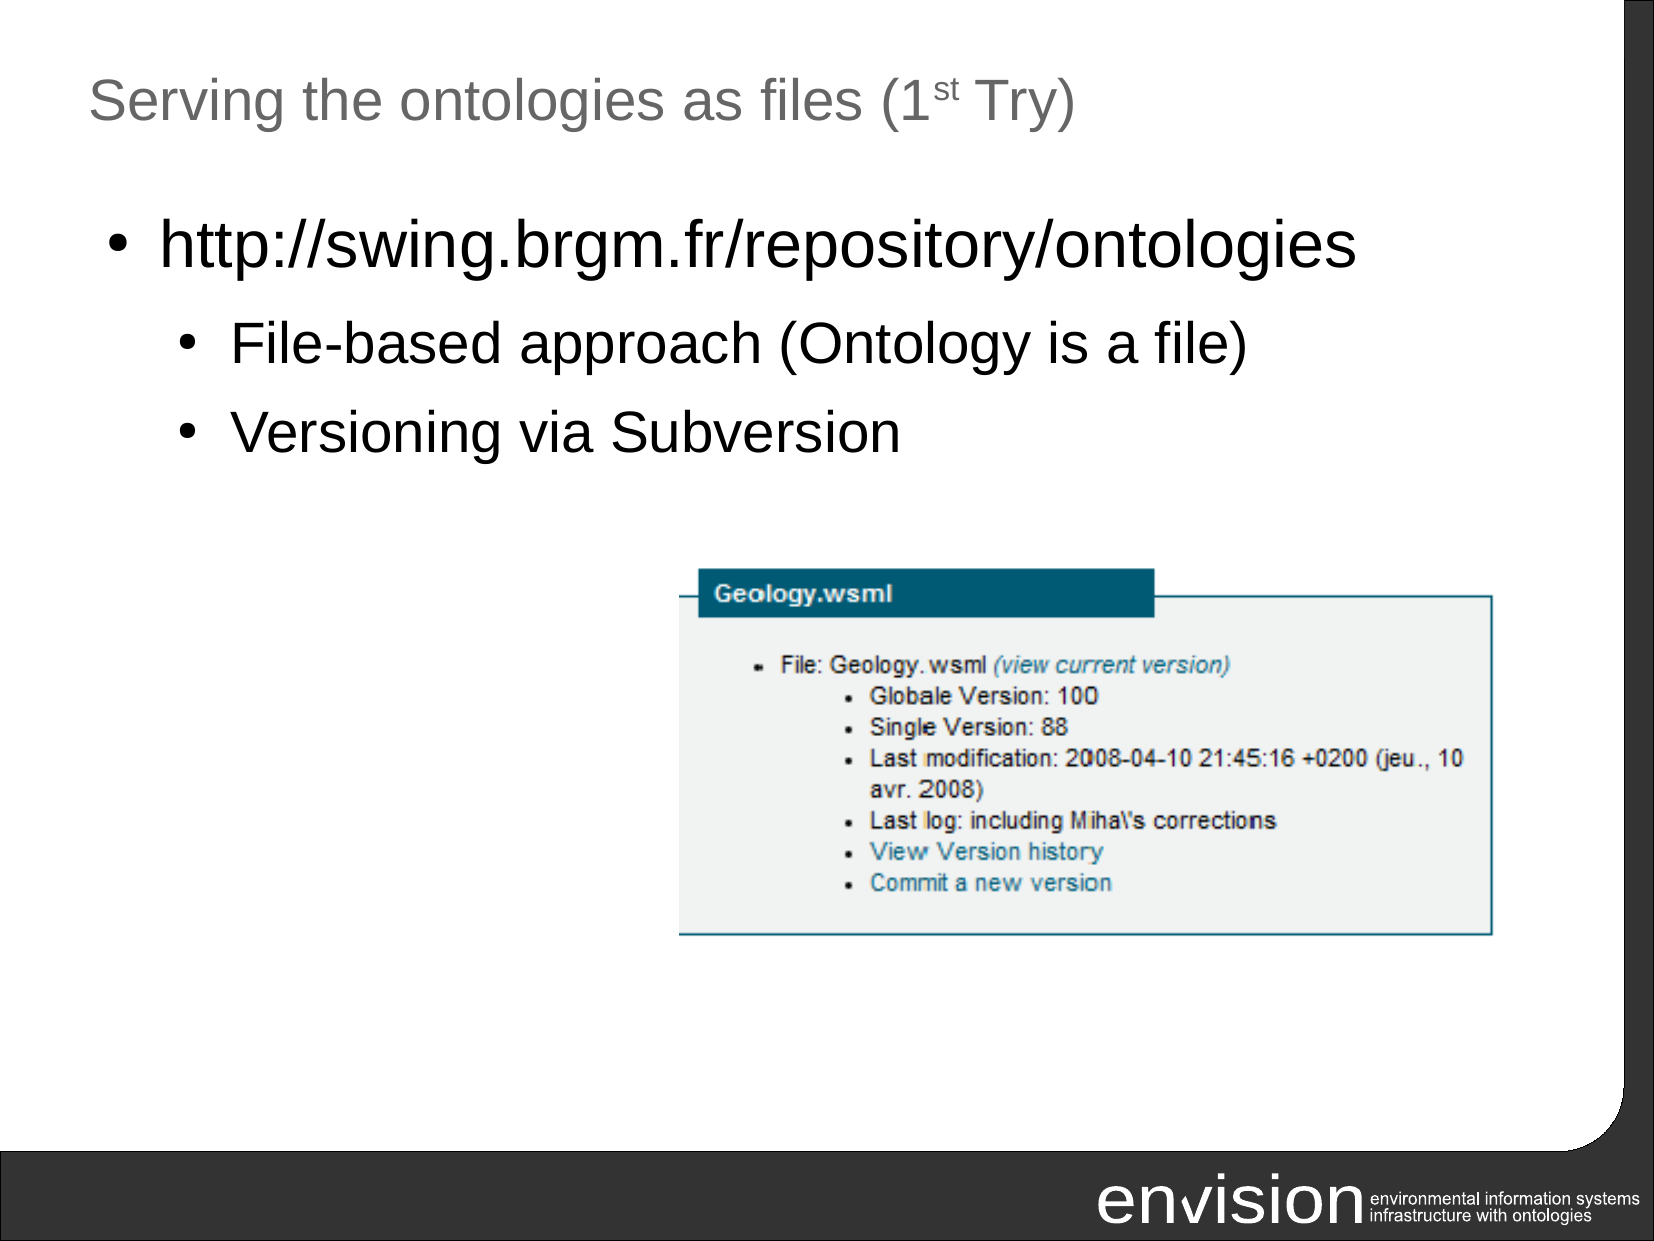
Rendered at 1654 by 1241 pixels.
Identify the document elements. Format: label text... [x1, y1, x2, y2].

picture [679, 547, 1500, 945]
list http://swing.brgm.fr/repository/ontologies File-based approach (Ontology is a file) Versioning via Subversion [88, 206, 1571, 1094]
picture [714, 584, 816, 606]
picture [823, 584, 892, 602]
title Serving the ontologies as files (1st Try) [88, 3, 1571, 196]
